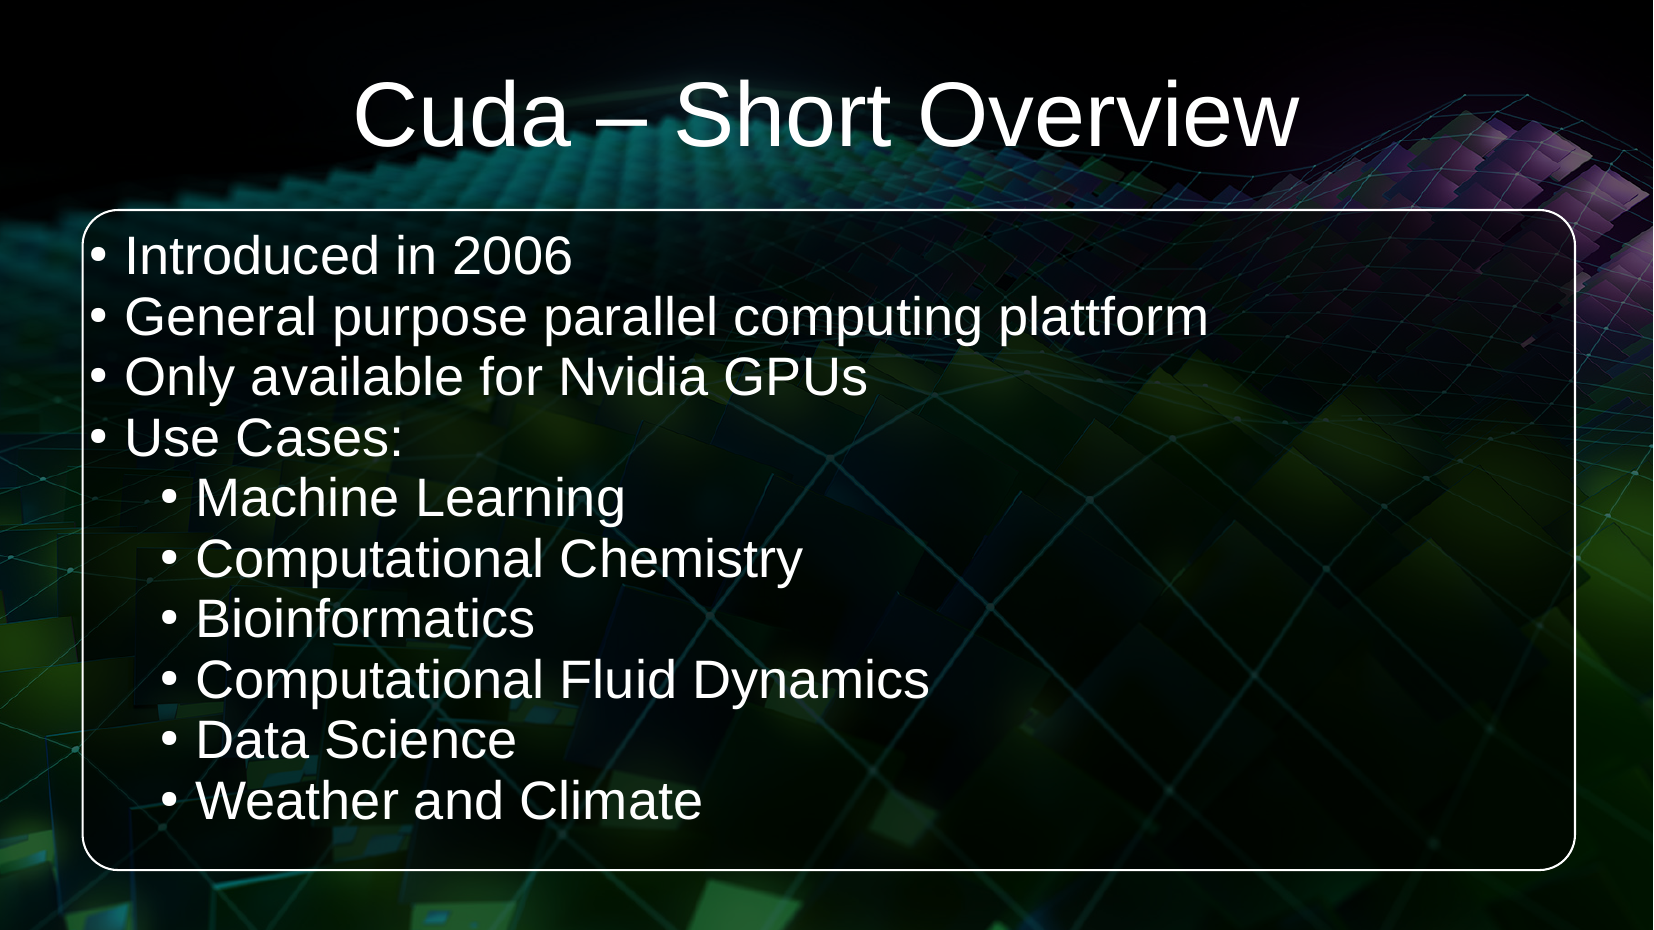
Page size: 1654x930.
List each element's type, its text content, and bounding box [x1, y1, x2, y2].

text_box [89, 209, 1569, 225]
text_box [82, 229, 1576, 871]
subtitle Introduced in 2006 General purpose parallel computing plattform Only available for Nvidia GPUs Use Cases: Machine Learning Computational Chemistry Bioinformatics Computational Fluid Dynamics Data Science Weather and Climate [82, 225, 1571, 831]
title Cuda – Short Overview [82, 37, 1571, 193]
picture [0, 0, 1653, 930]
